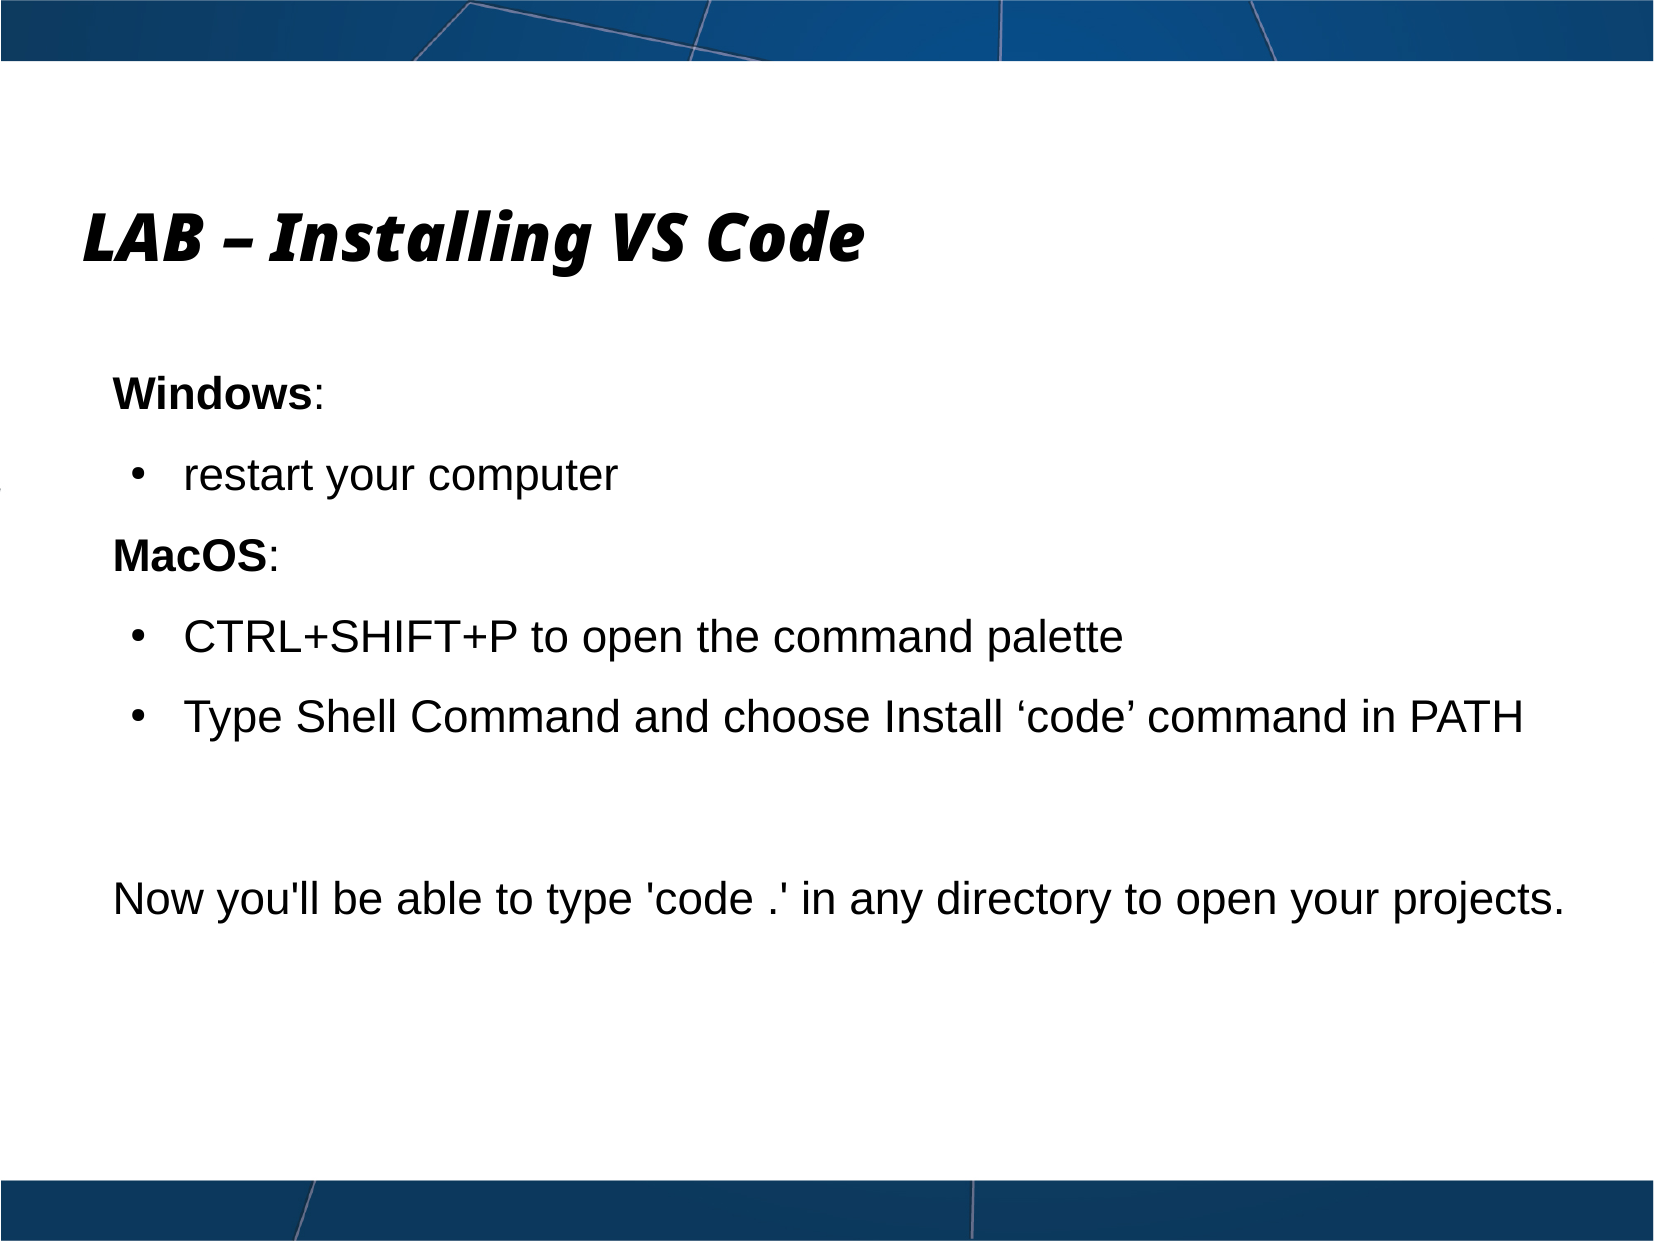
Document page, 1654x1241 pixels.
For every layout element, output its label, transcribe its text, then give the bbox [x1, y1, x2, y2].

list Windows: restart your computer MacOS: CTRL+SHIFT+P to open the command palette Type Shell Command and choose Install ‘code’ command in PATH Now you'll be able to type 'code .' in any directory to open your projects. [112, 287, 1576, 1006]
title LAB – Installing VS Code [82, 139, 1571, 332]
picture [0, 0, 1654, 1241]
